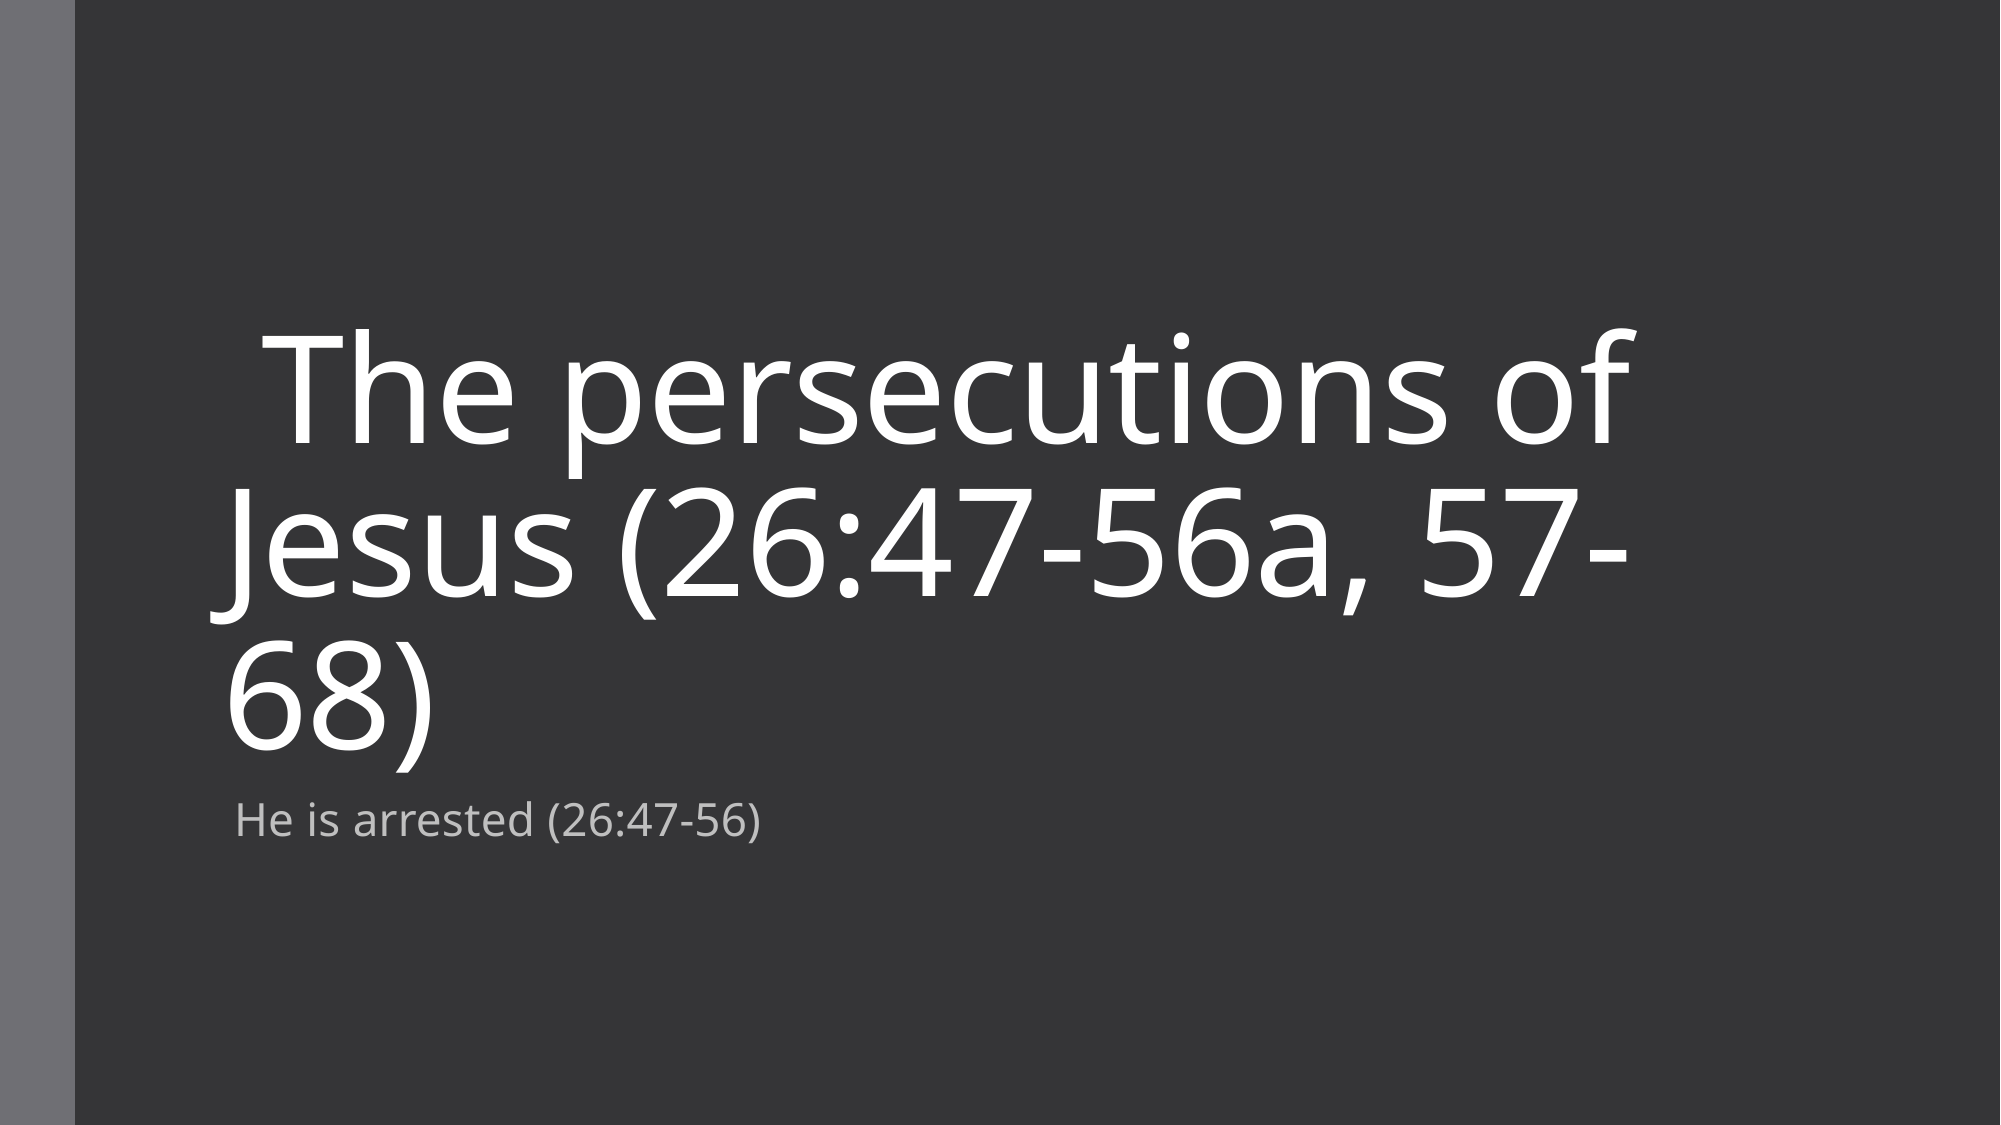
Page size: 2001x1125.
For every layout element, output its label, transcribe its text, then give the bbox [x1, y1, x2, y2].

subtitle He is arrested (26:47-56) [206, 787, 1752, 1066]
title The persecutions of Jesus (26:47-56a, 57-68) [206, 124, 1752, 787]
